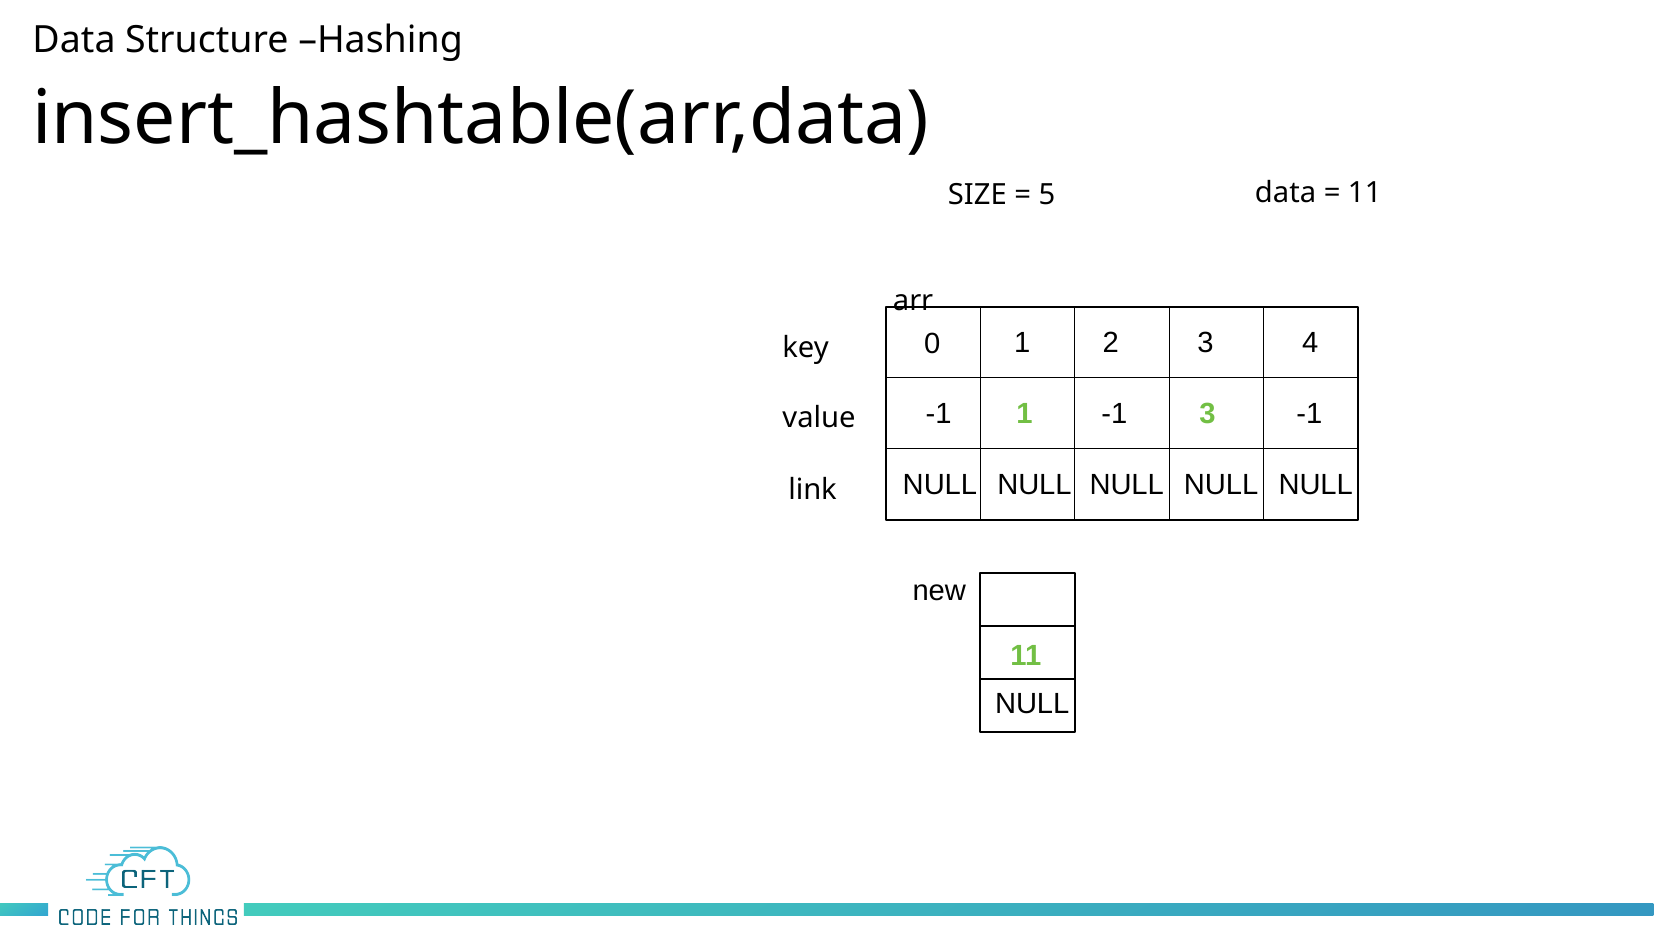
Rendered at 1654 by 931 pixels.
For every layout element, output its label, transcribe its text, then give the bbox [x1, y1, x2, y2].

text_box new [897, 566, 1002, 615]
text_box [1264, 378, 1359, 448]
text_box -1 [1281, 389, 1338, 438]
text_box 0 [909, 319, 956, 368]
text_box NULL [1169, 460, 1263, 508]
text_box -1 [910, 389, 967, 438]
text_box [1264, 449, 1359, 460]
picture [59, 846, 237, 925]
text_box [1170, 508, 1263, 520]
title Data Structure –Hashing insert_hashtable(arr,data) [32, 12, 1184, 166]
text_box 3 [1182, 318, 1229, 367]
text_box [981, 508, 1074, 520]
text_box [910, 322, 980, 377]
text_box SIZE = 5 [933, 165, 1111, 215]
text_box [898, 378, 980, 448]
text_box [1170, 307, 1263, 377]
text_box NULL [1074, 460, 1169, 508]
text_box [981, 449, 1074, 460]
text_box NULL [887, 460, 993, 509]
text_box [1170, 378, 1263, 448]
text_box 2 [1087, 318, 1134, 367]
text_box arr [878, 272, 1056, 322]
text_box data = 11 [1240, 163, 1418, 213]
text_box [898, 449, 980, 460]
text_box [1075, 378, 1169, 448]
text_box [981, 378, 1074, 448]
text_box [1170, 449, 1263, 460]
text_box 1 [999, 318, 1046, 367]
text_box [1075, 508, 1169, 520]
text_box NULL [980, 679, 1085, 727]
text_box [981, 307, 1074, 377]
text_box [1075, 449, 1169, 460]
text_box link [773, 460, 863, 510]
text_box [885, 473, 980, 520]
text_box [980, 572, 1075, 679]
text_box -1 [1086, 389, 1143, 438]
text_box NULL [1263, 460, 1368, 509]
text_box [1264, 307, 1359, 377]
text_box [1264, 509, 1359, 520]
text_box value [767, 389, 898, 473]
text_box 4 [1287, 318, 1334, 367]
text_box 1 [1001, 389, 1058, 438]
text_box NULL [982, 460, 1074, 508]
text_box 3 [1184, 389, 1241, 438]
text_box [1075, 307, 1169, 377]
text_box key [767, 318, 910, 403]
text_box 11 [995, 631, 1075, 679]
text_box [980, 727, 1075, 733]
